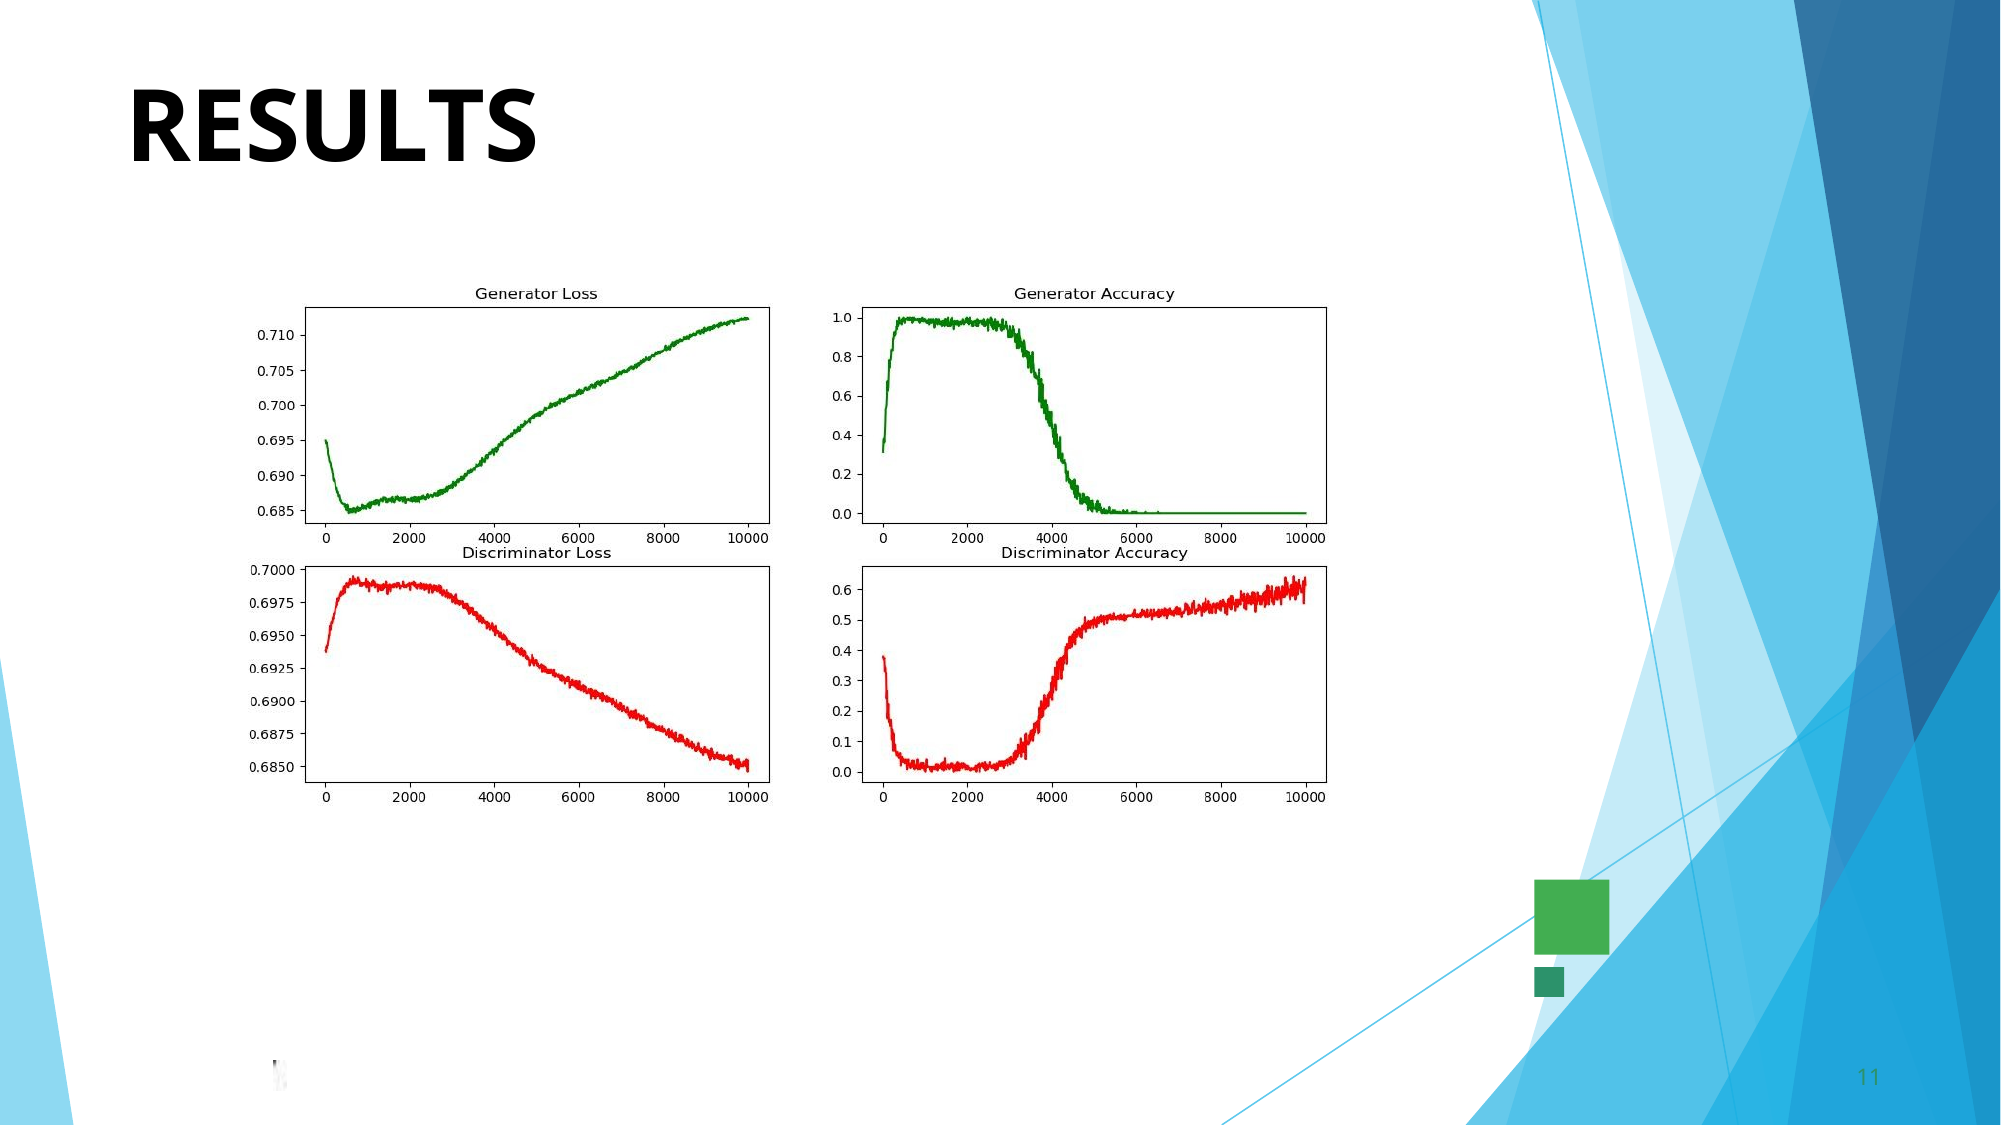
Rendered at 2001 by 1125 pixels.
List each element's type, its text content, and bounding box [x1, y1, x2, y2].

title RESULTS [91, 43, 1690, 244]
text_box 11 [1854, 1061, 1883, 1093]
picture [139, 233, 1458, 849]
